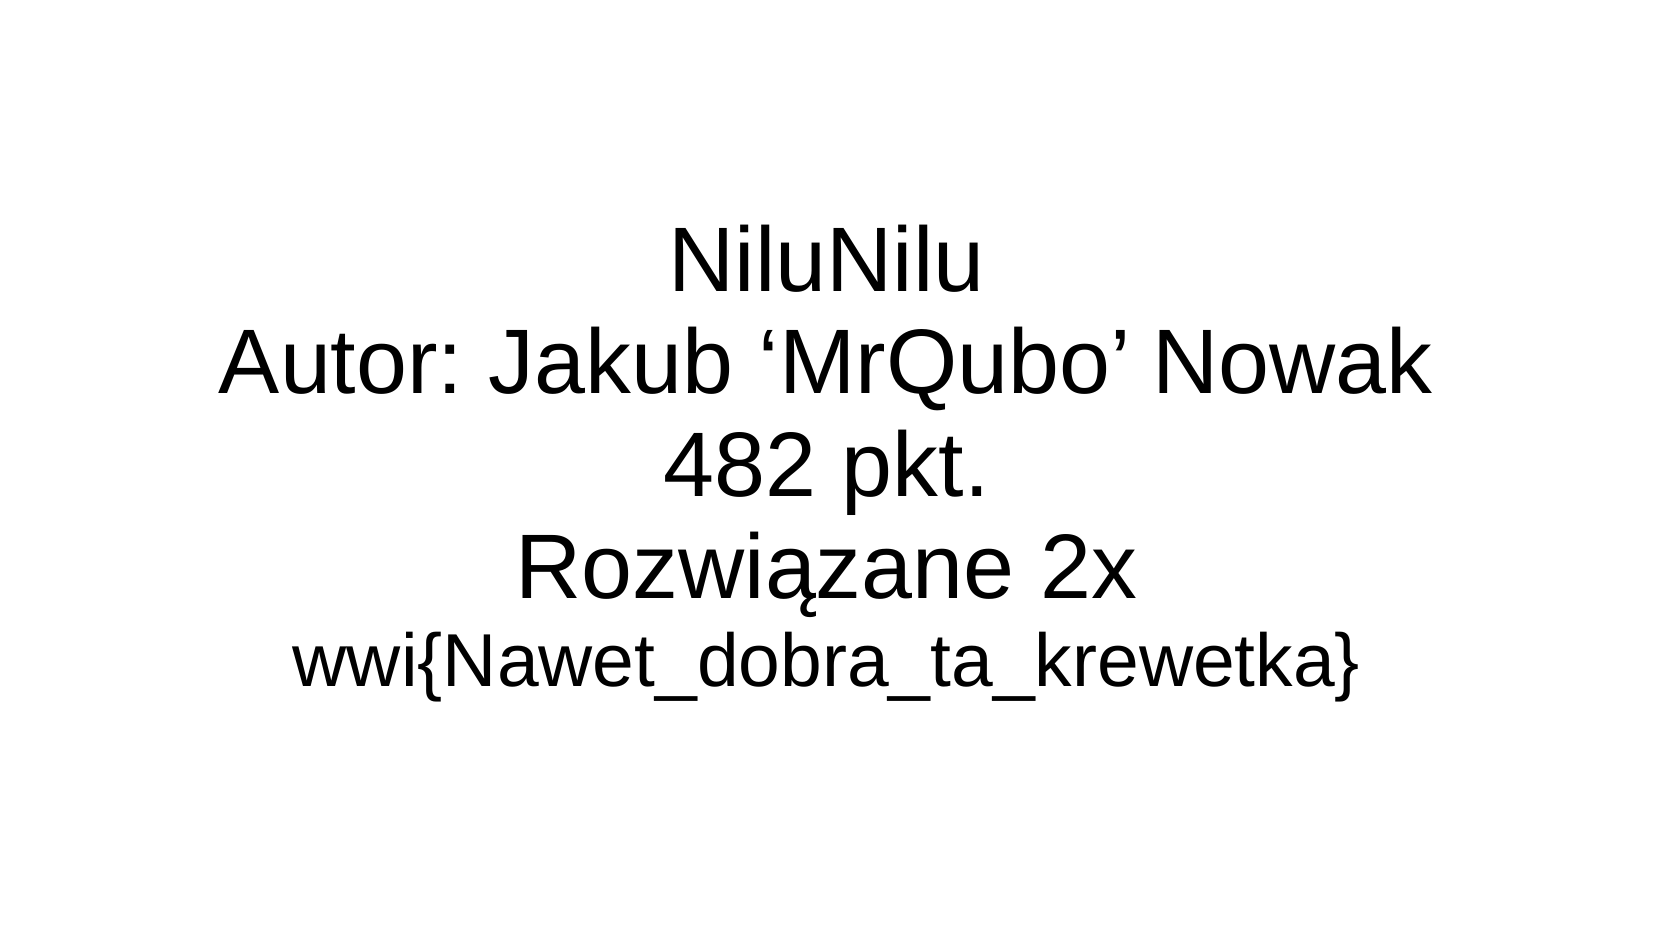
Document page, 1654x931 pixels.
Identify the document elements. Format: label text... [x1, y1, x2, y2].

subtitle NiluNilu Autor: Jakub ‘MrQubo’ Nowak 482 pkt. Rozwiązane 2x wwi{Nawet_dobra_ta_krewetka} [82, 95, 1571, 815]
